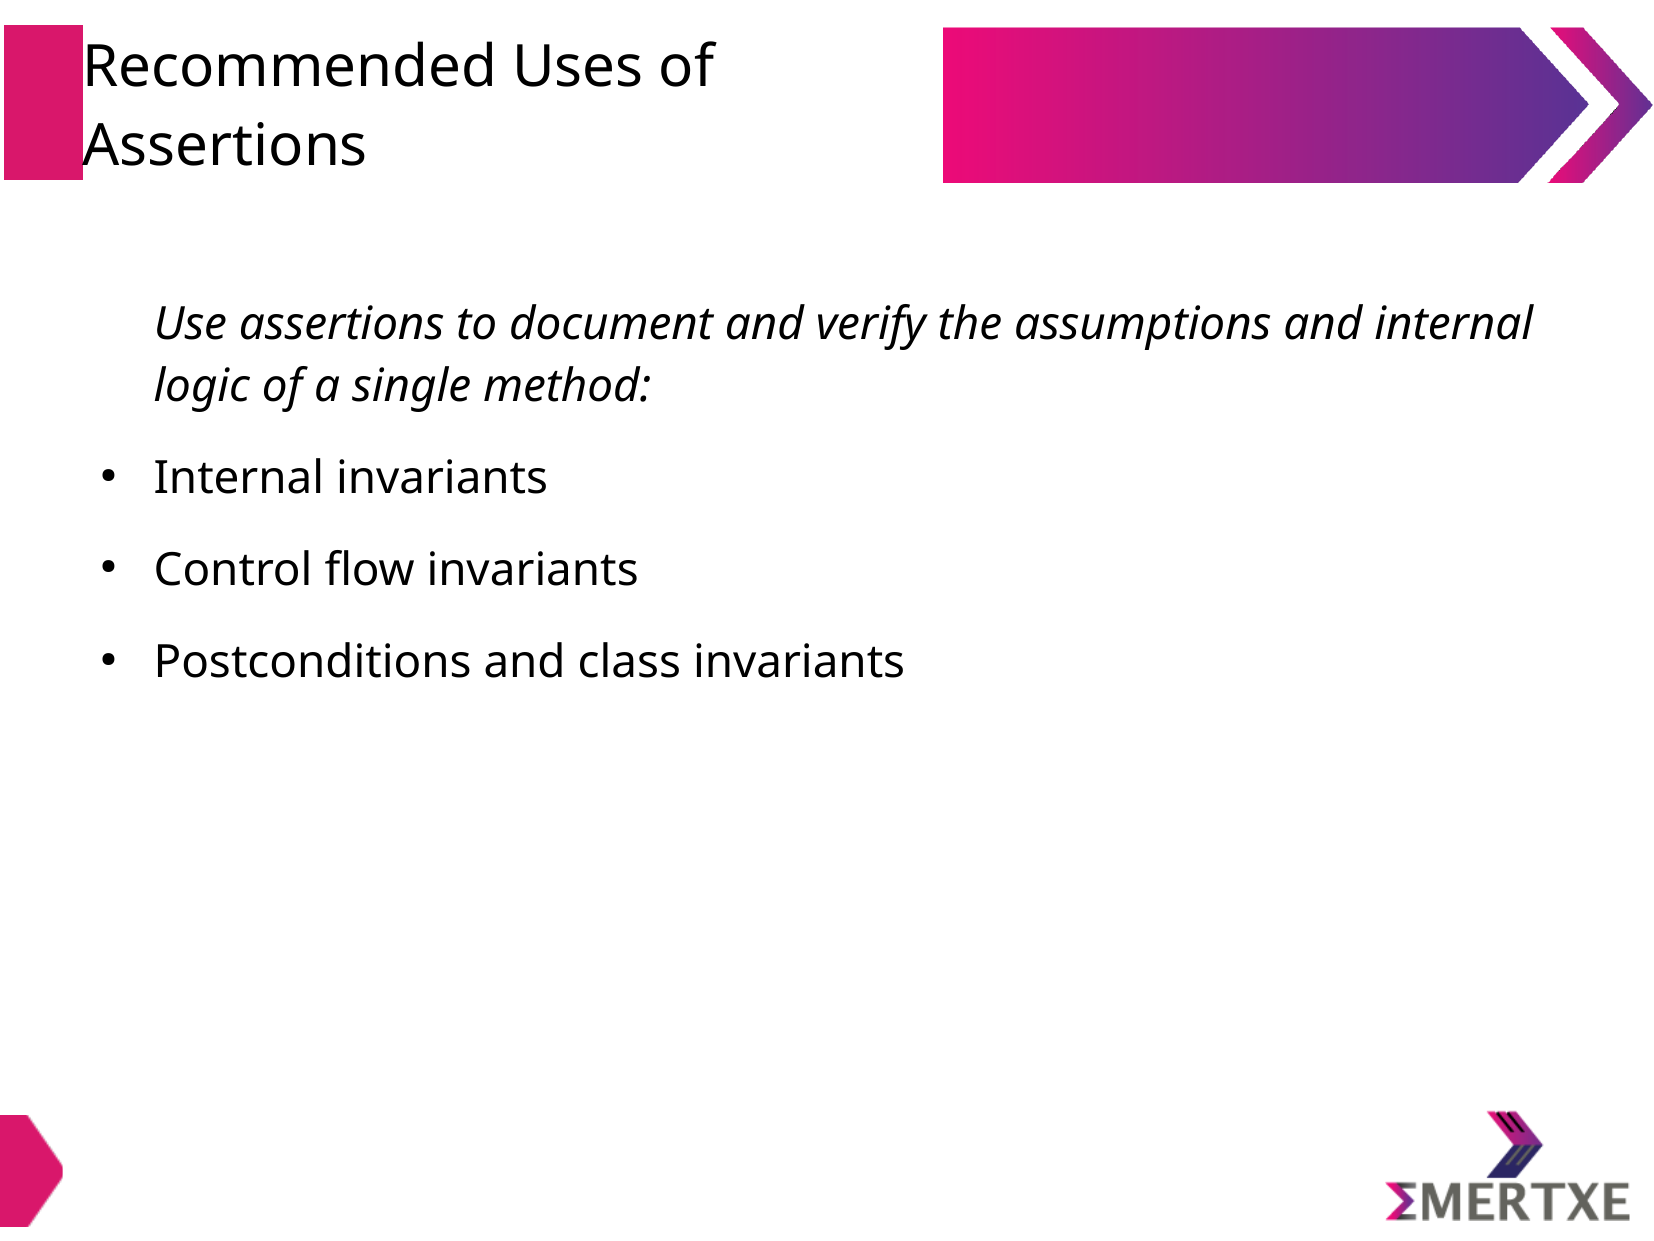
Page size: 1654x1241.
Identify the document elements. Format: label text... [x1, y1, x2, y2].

picture [1571, 27, 1653, 183]
picture [1385, 1107, 1631, 1221]
list Use assertions to document and verify the assumptions and internal logic of a single method: Internal invariants Control flow invariants Postconditions and class invariants [82, 290, 1571, 1010]
title Recommended Uses of Assertions [82, 0, 1571, 208]
